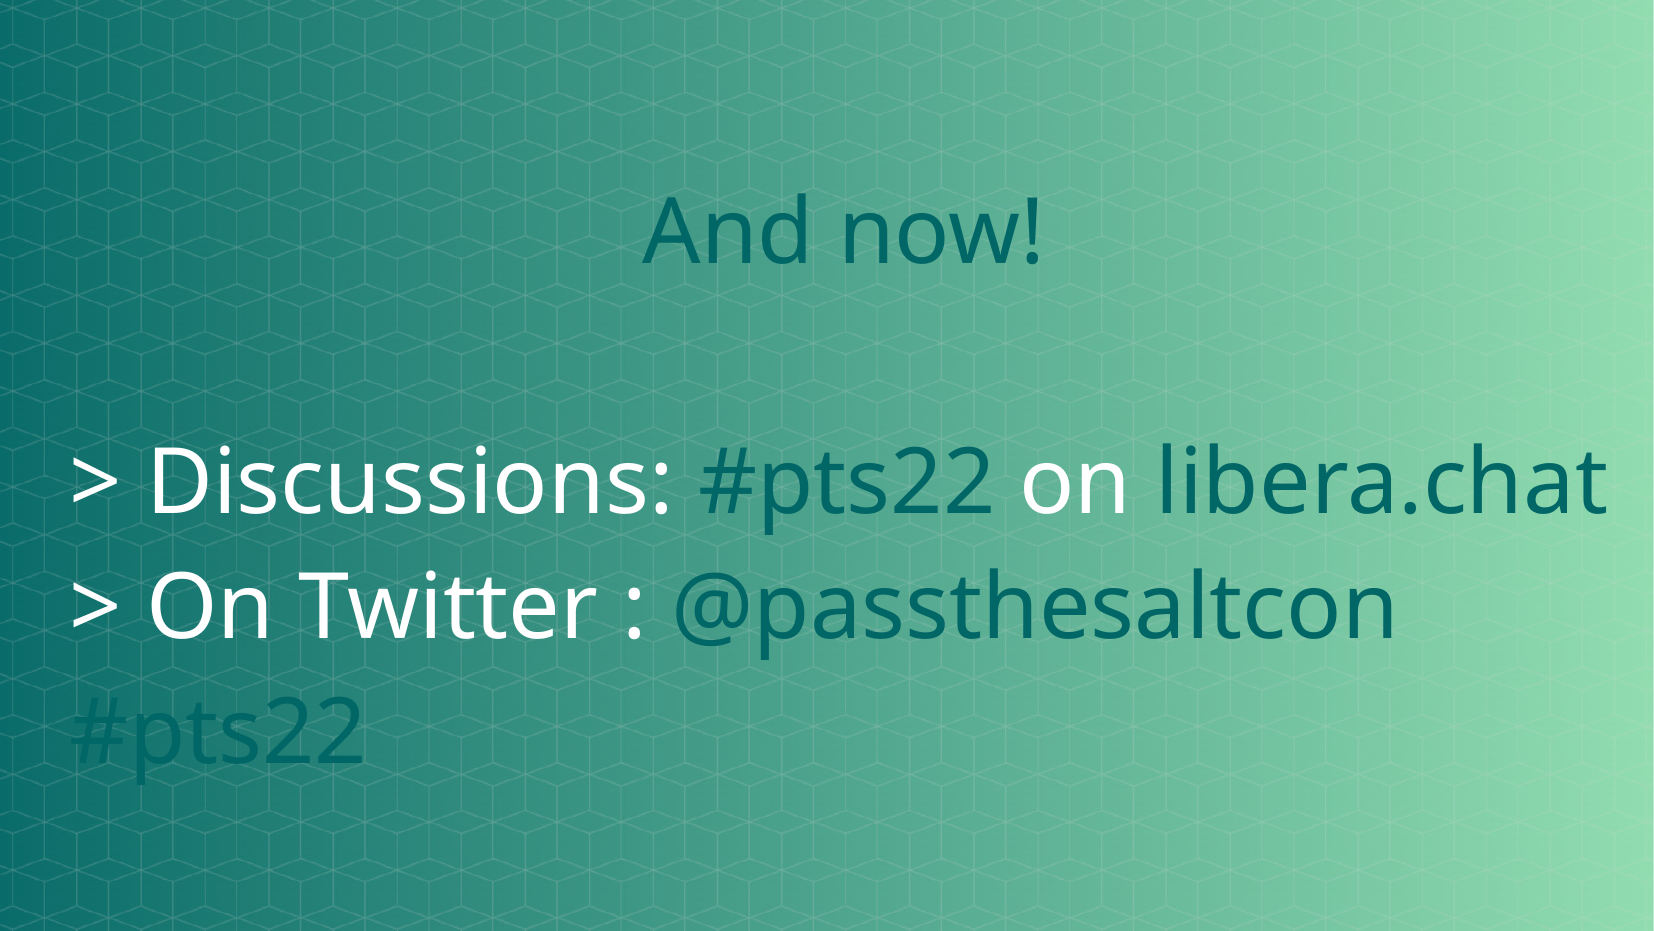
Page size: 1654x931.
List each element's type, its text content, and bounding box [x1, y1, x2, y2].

picture [0, 0, 1654, 931]
text_box And now! > Discussions: #pts22 on libera.chat > On Twitter : @passthesaltcon #pts22 [55, 158, 1654, 931]
